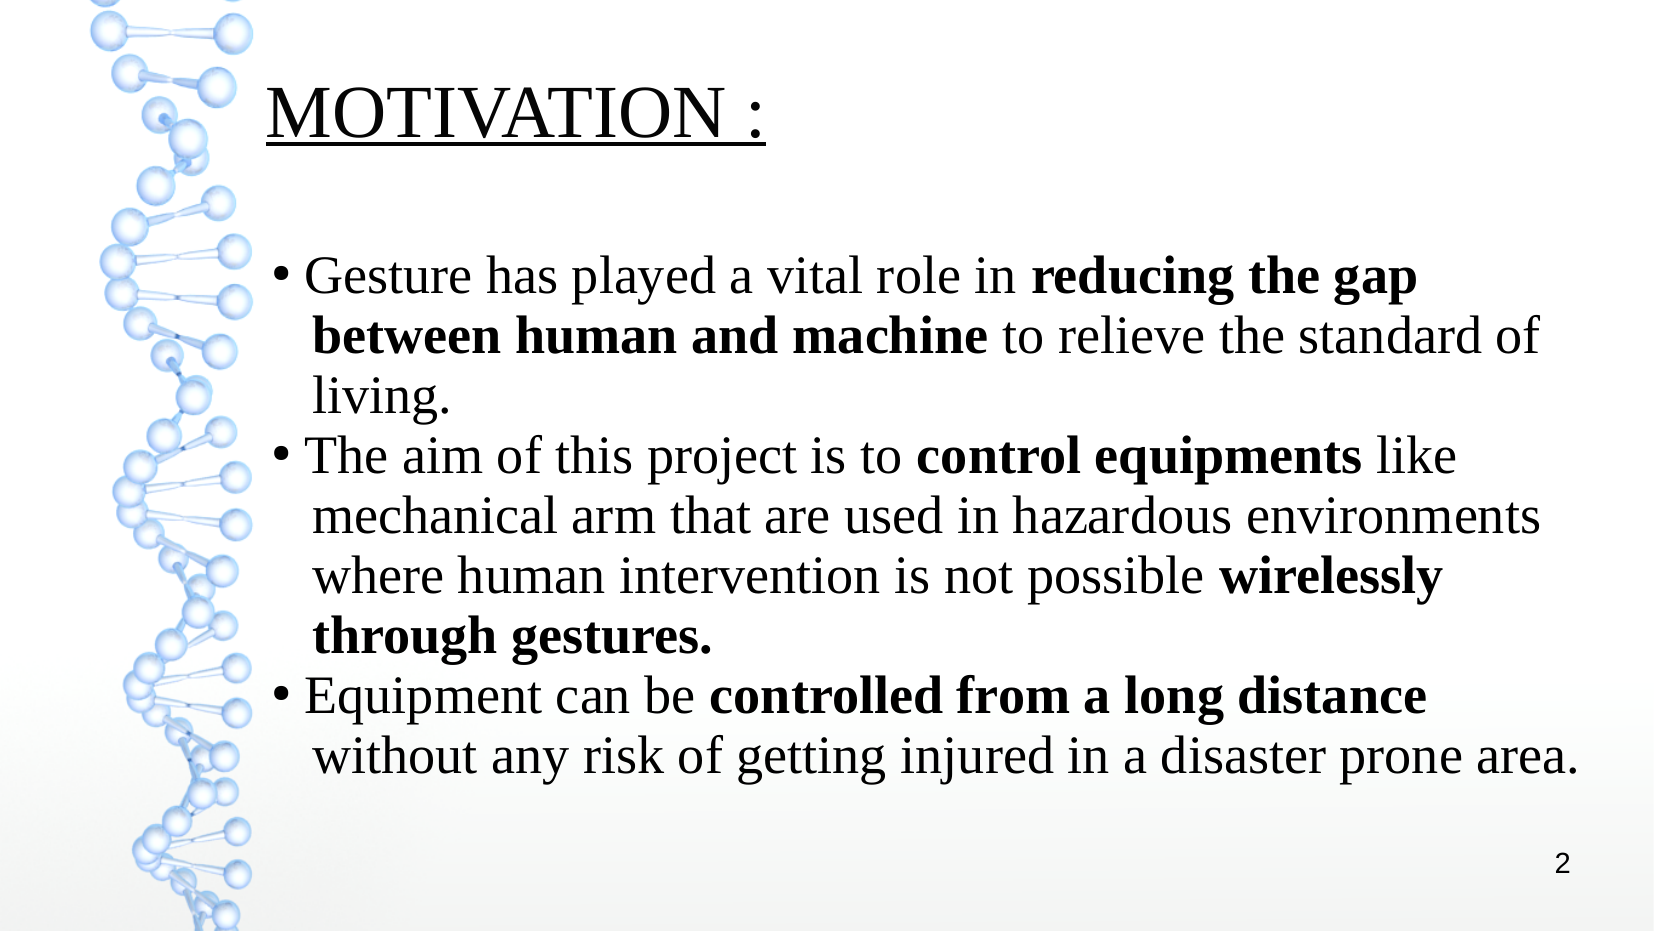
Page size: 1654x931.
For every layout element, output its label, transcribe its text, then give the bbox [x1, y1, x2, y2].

title MOTIVATION : [265, 35, 1595, 189]
subtitle Gesture has played a vital role in reducing the gap between human and machine to relieve the standard of living. The aim of this project is to control equipments like mechanical arm that are used in hazardous environments where human intervention is not possible wirelessly through gestures. Equipment can be controlled from a long distance without any risk of getting injured in a disaster prone area. [271, 214, 1601, 815]
picture [0, 0, 1654, 931]
